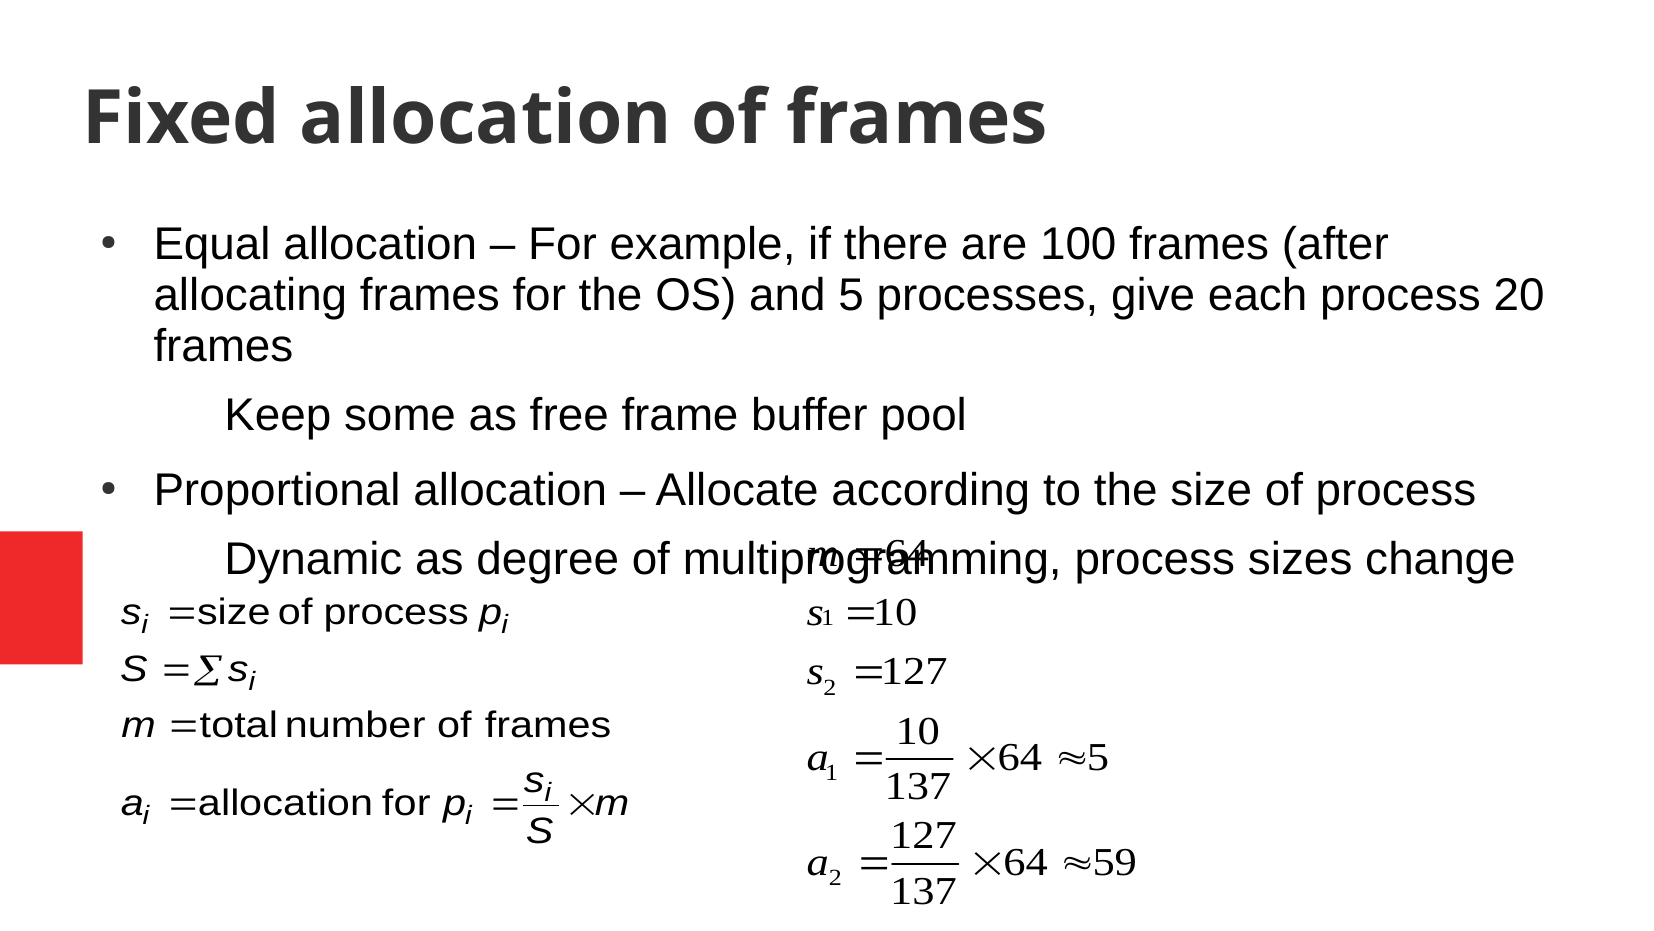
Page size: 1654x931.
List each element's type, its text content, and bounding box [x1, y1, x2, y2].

chart [118, 590, 635, 850]
chart [799, 536, 1141, 910]
title Fixed allocation of frames [82, 37, 1571, 193]
list Equal allocation – For example, if there are 100 frames (after allocating frames for the OS) and 5 processes, give each process 20 frames Keep some as free frame buffer pool Proportional allocation – Allocate according to the size of process Dynamic as degree of multiprogramming, process sizes change [82, 217, 1595, 910]
